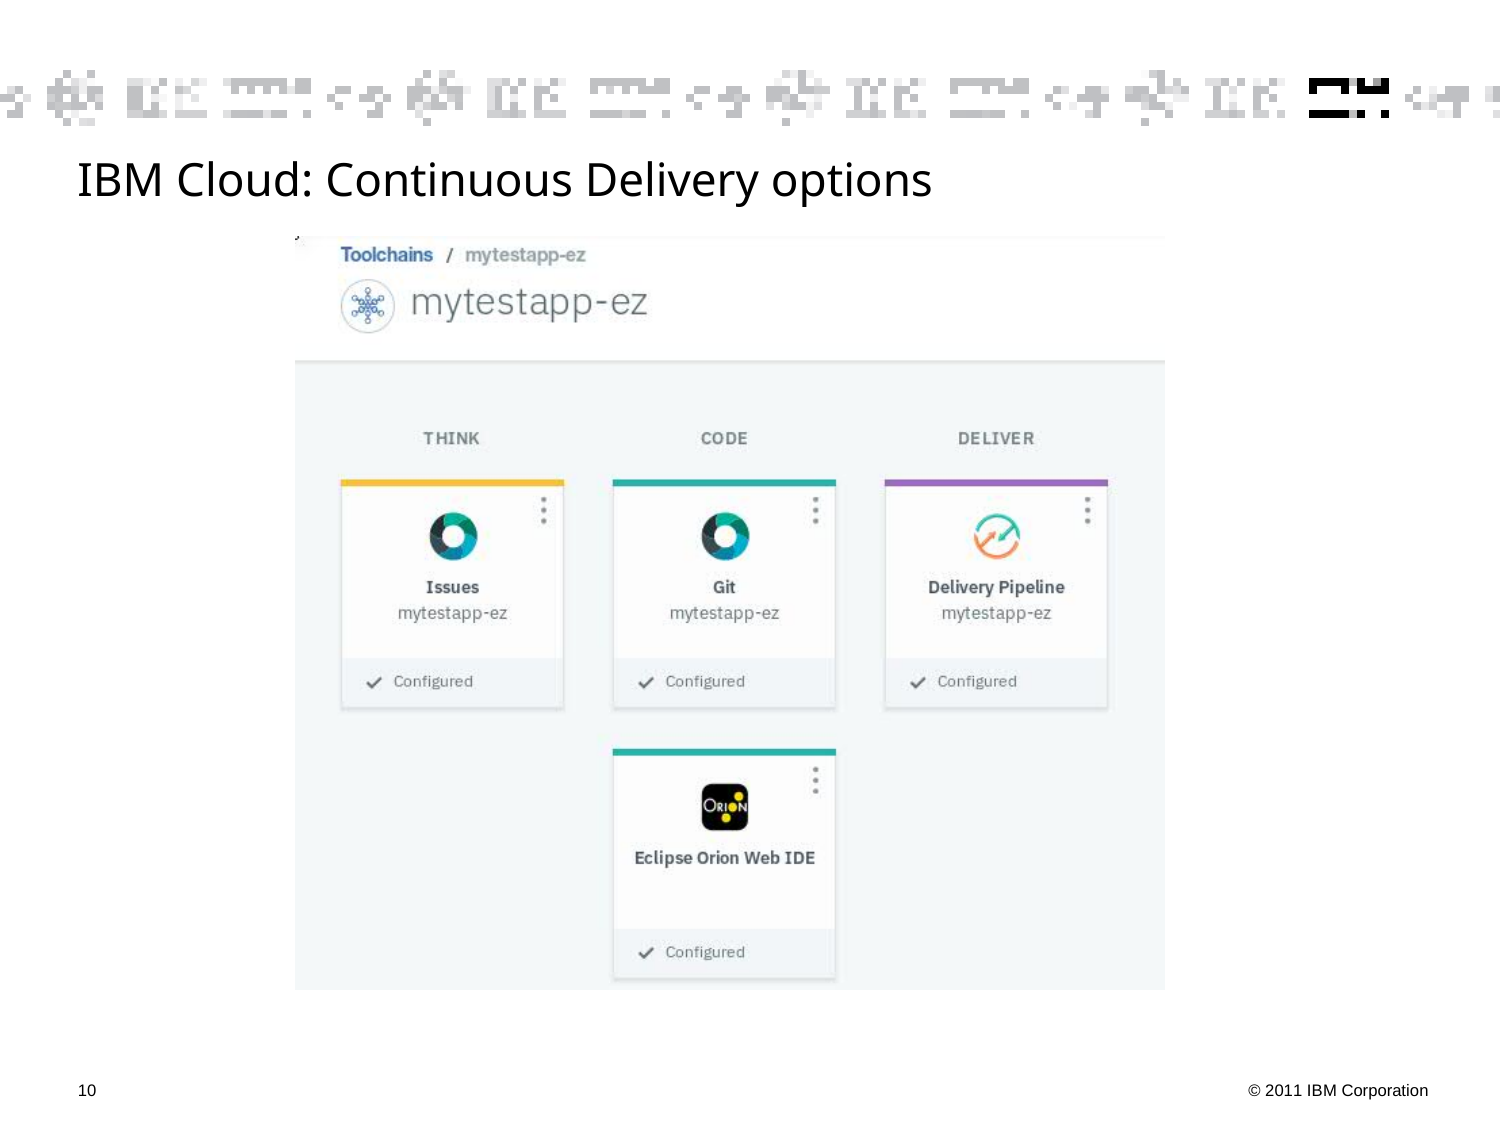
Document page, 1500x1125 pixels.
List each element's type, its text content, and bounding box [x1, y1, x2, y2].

title IBM Cloud: Continuous Delivery options [62, 149, 1488, 255]
picture [0, 0, 1500, 1125]
